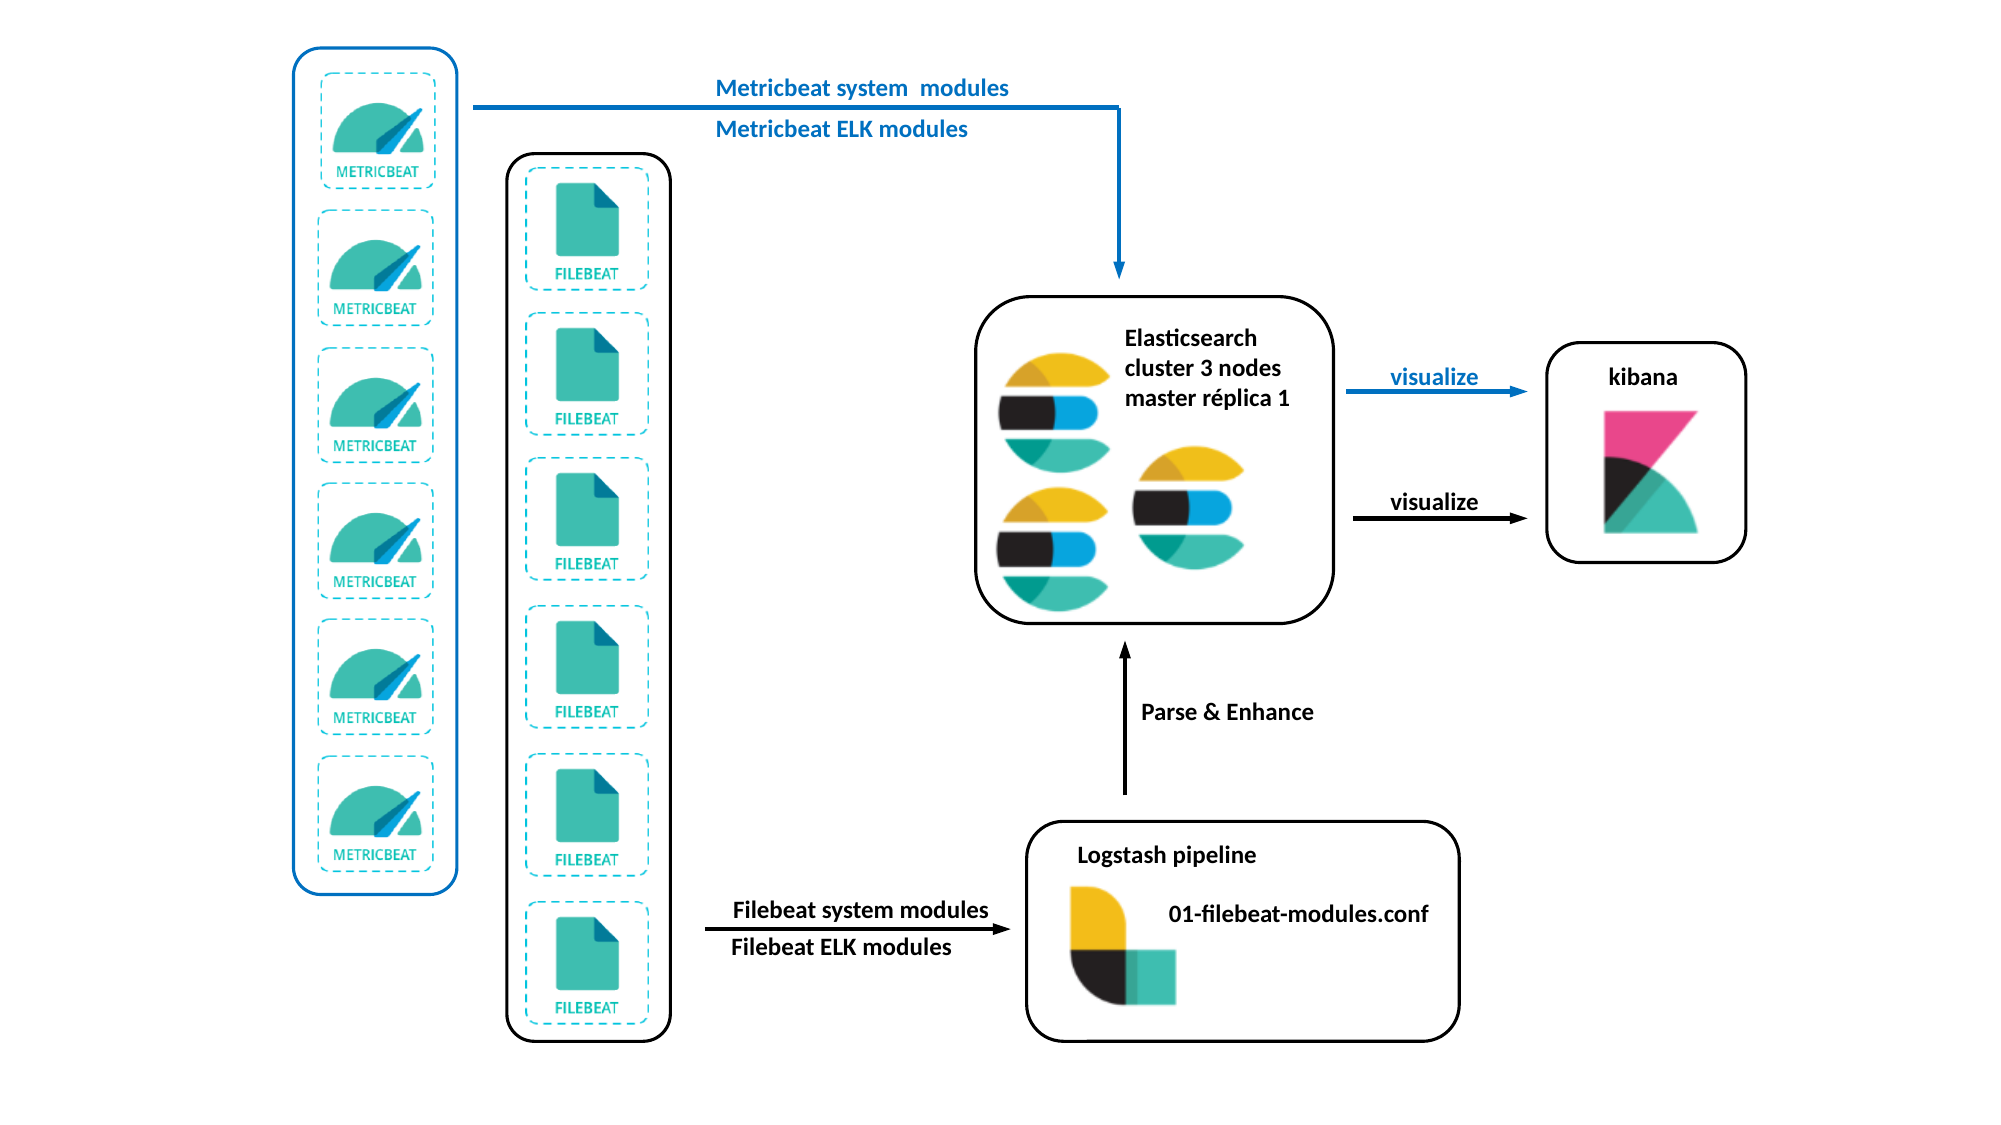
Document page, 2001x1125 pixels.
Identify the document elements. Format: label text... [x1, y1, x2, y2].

picture [520, 598, 657, 735]
picture [312, 335, 443, 880]
text_box Filebeat system modules [718, 885, 1019, 932]
text_box 01-filebeat-modules.conf [1153, 889, 1460, 936]
picture [312, 198, 443, 334]
text_box visualize [1375, 478, 1676, 524]
text_box kibana [1676, 352, 1807, 399]
text_box Metricbeat ELK modules [700, 104, 1163, 151]
picture [1126, 438, 1252, 579]
picture [990, 345, 1118, 621]
picture [520, 450, 657, 587]
picture [990, 610, 1006, 621]
picture [1062, 877, 1188, 1016]
text_box Metricbeat system modules [700, 63, 1163, 104]
picture [520, 746, 657, 883]
picture [315, 60, 445, 197]
text_box Logstash pipeline [1062, 830, 1276, 877]
text_box visualize [1375, 352, 1676, 399]
picture [1593, 399, 1714, 545]
picture [520, 305, 657, 442]
text_box Elasticsearch cluster 3 nodes master réplica 1 [1109, 314, 1323, 421]
text_box Parse & Enhance [1126, 687, 1428, 734]
text_box Filebeat ELK modules [716, 923, 1017, 969]
picture [520, 894, 657, 1031]
picture [520, 160, 657, 297]
